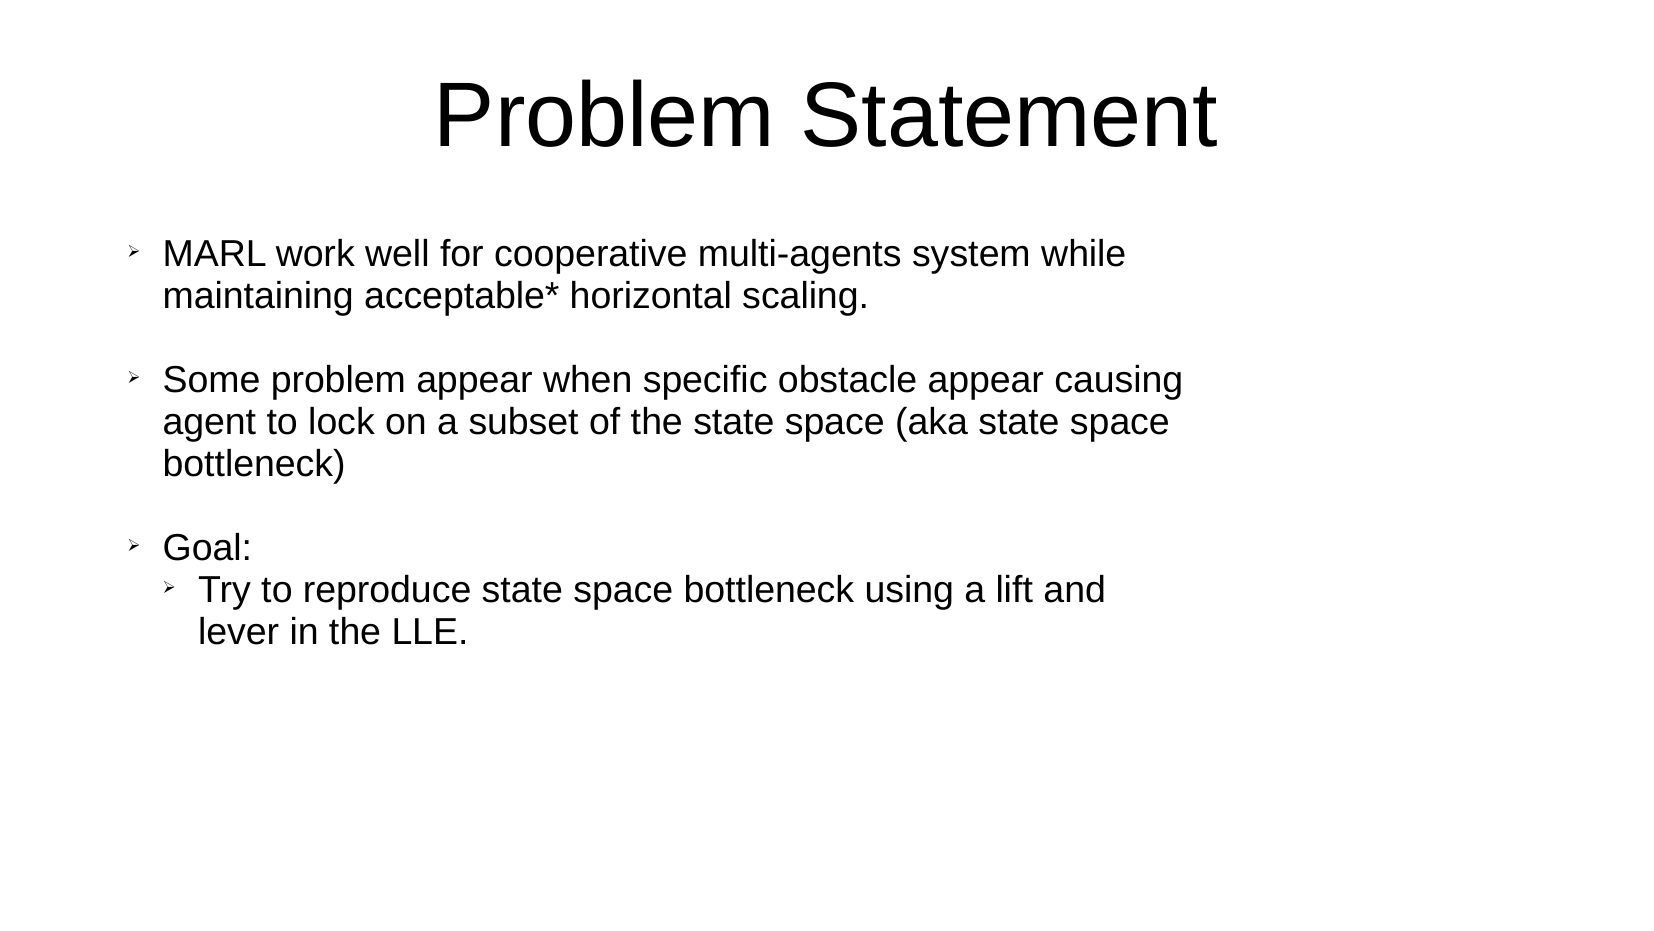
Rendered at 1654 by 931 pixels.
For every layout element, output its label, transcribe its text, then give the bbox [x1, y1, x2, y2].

title Problem Statement [82, 37, 1571, 193]
text_box MARL work well for cooperative multi-agents system while maintaining acceptable* horizontal scaling. Some problem appear when specific obstacle appear causing agent to lock on a subset of the state space (aka state space bottleneck) Goal: Try to reproduce state space bottleneck using a lift and lever in the LLE. [112, 225, 1201, 863]
